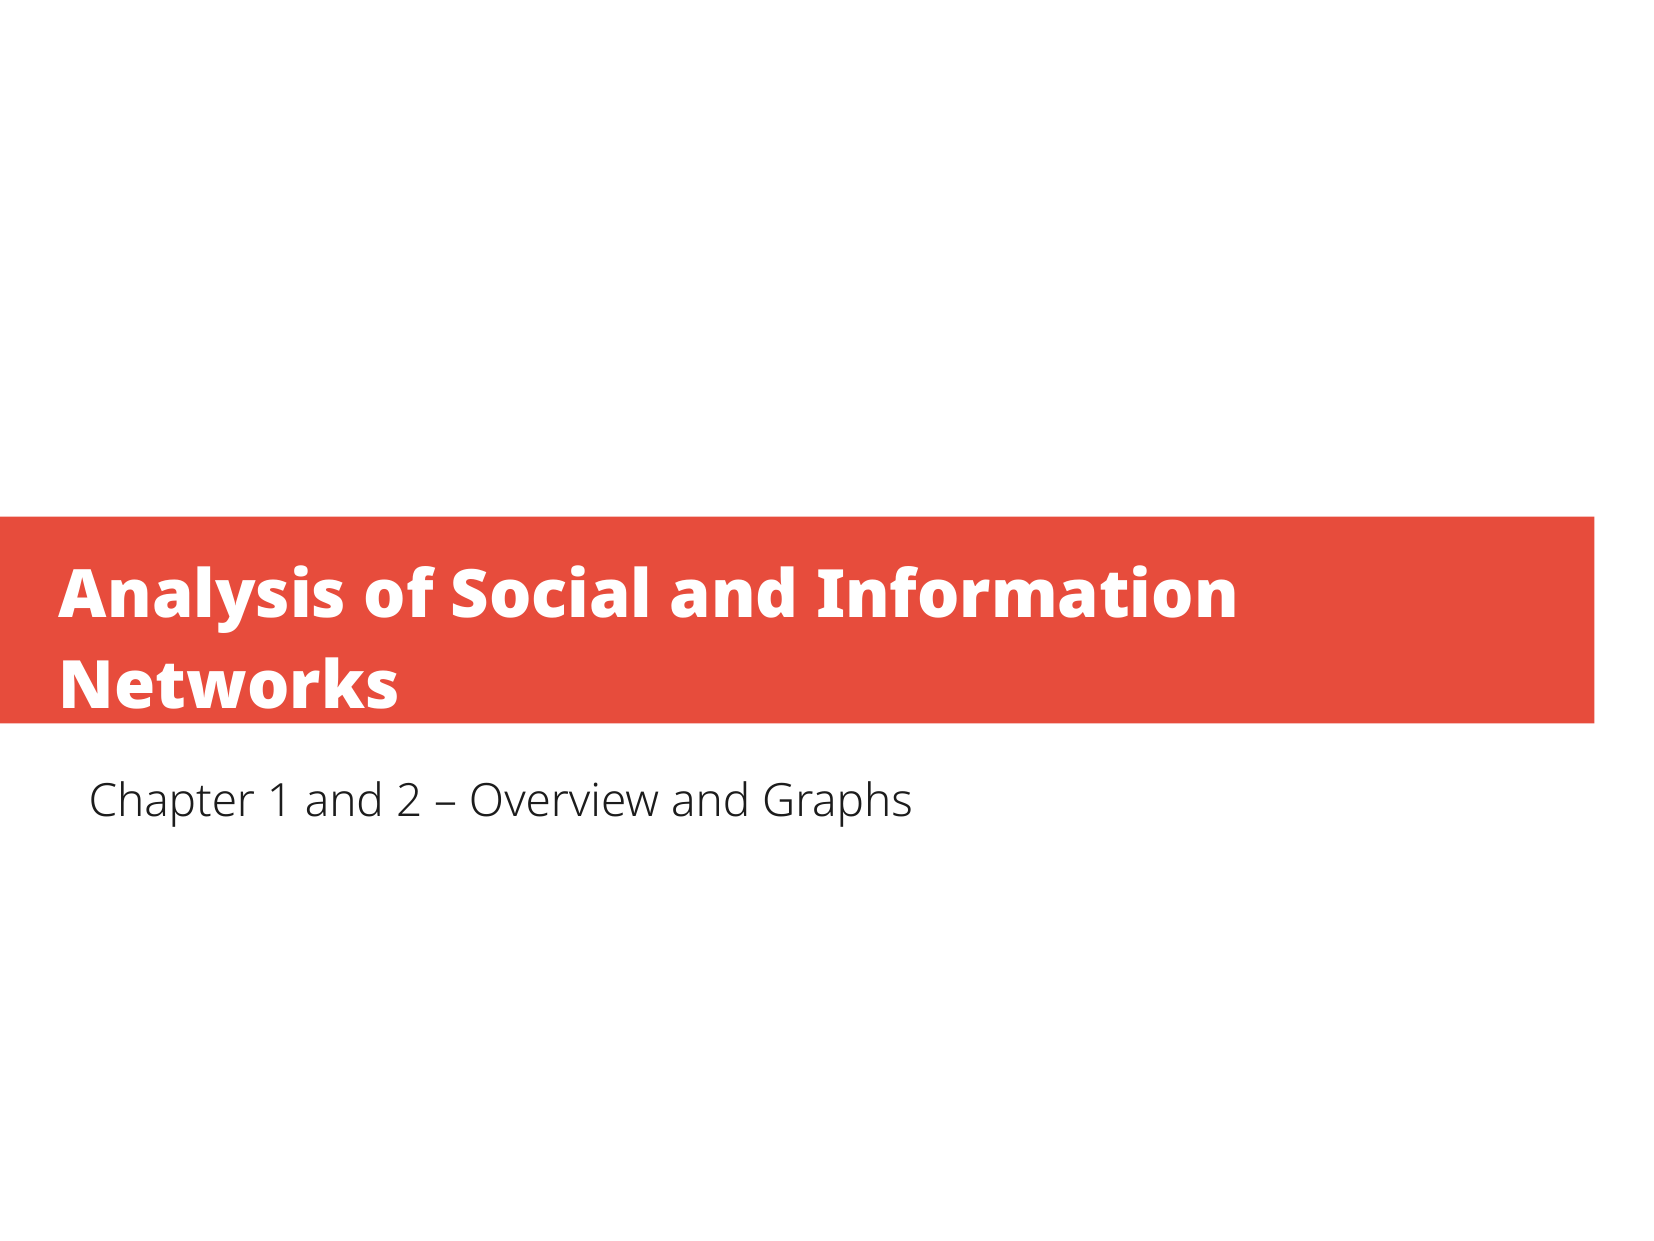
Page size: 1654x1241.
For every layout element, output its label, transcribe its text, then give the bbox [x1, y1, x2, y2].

subtitle Chapter 1 and 2 – Overview and Graphs [88, 767, 1595, 1182]
title Analysis of Social and Information Networks [59, 546, 1595, 694]
